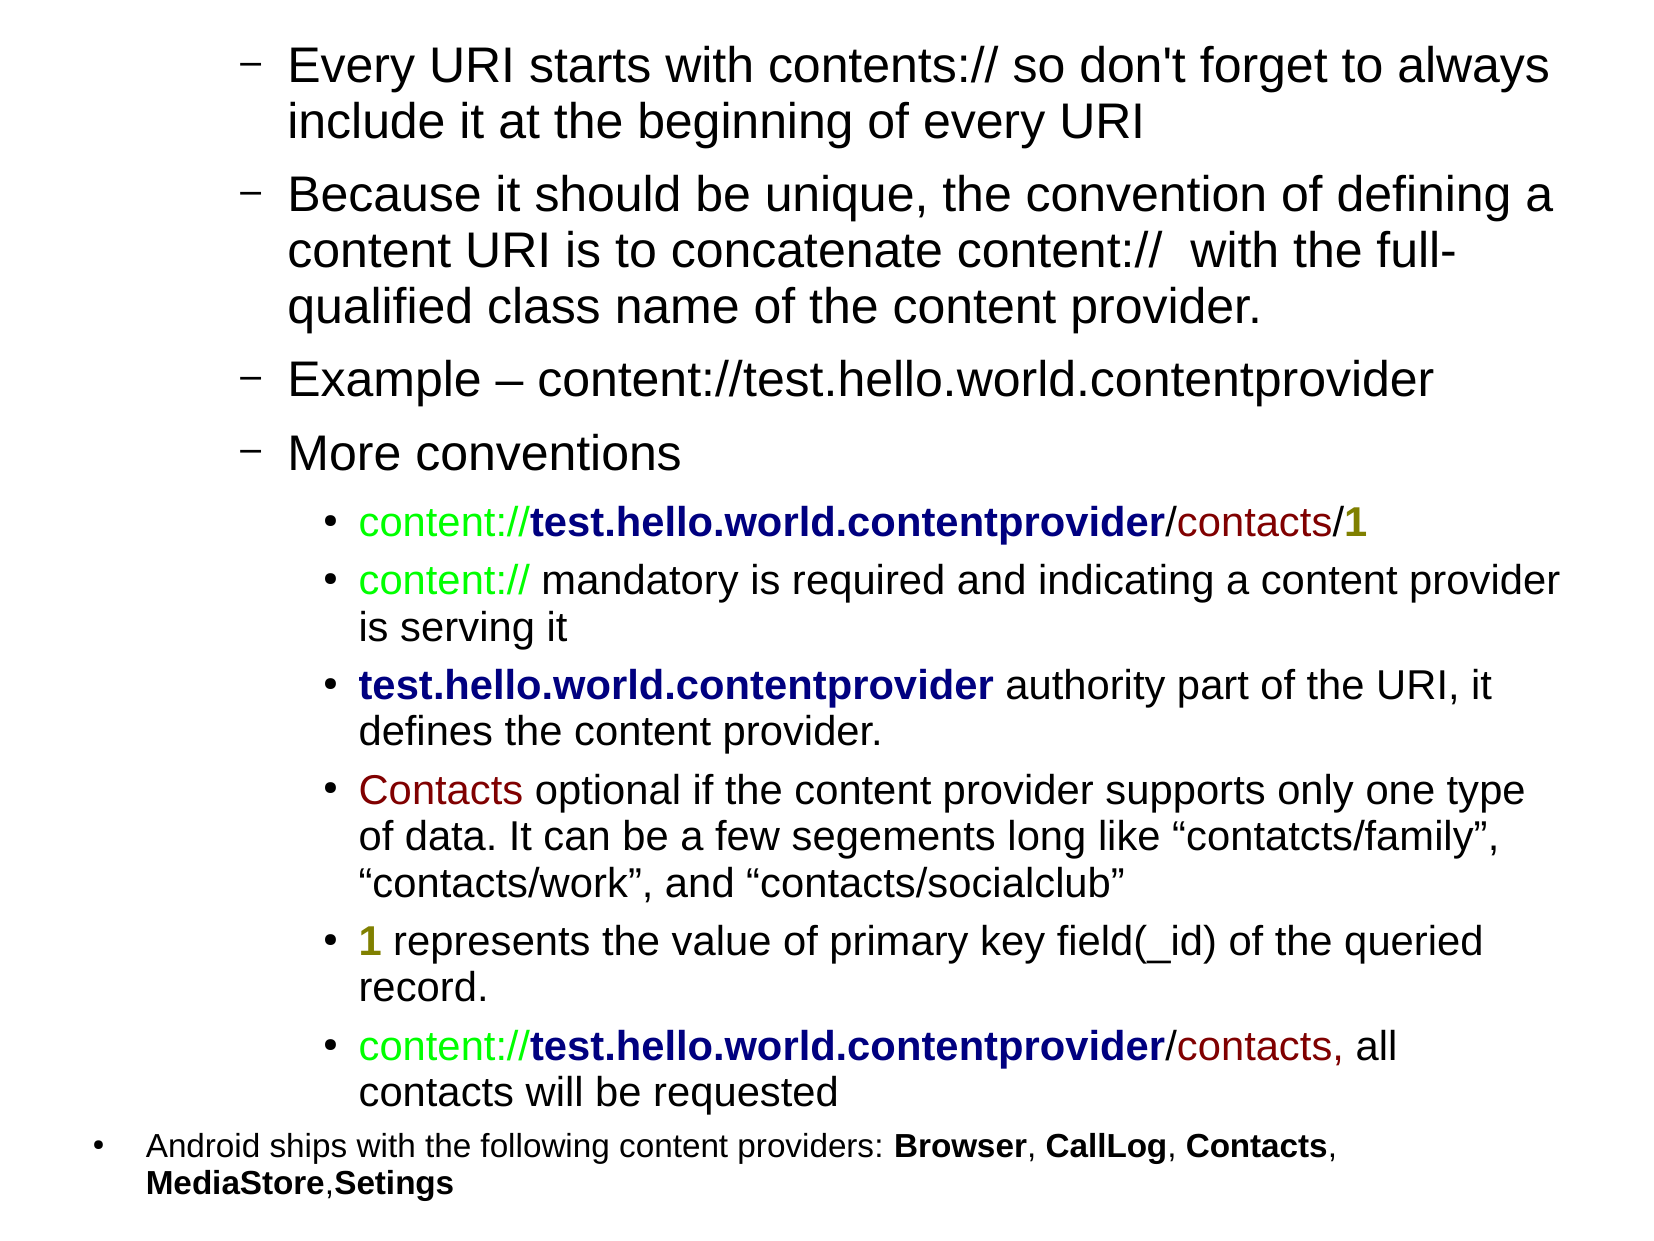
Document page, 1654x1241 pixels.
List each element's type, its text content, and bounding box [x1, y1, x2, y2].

list Every URI starts with contents:// so don't forget to always include it at the beginning of every URI Because it should be unique, the convention of defining a content URI is to concatenate content:// with the full-qualified class name of the content provider. Example – content://test.hello.world.contentprovider More conventions content://test.hello.world.contentprovider/contacts/1 content:// mandatory is required and indicating a content provider is serving it test.hello.world.contentprovider authority part of the URI, it defines the content provider. Contacts optional if the content provider supports only one type of data. It can be a few segements long like “contatcts/family”, “contacts/work”, and “contacts/socialclub” 1 represents the value of primary key field(_id) of the queried record. content://test.hello.world.contentprovider/contacts, all contacts will be requested Android ships with the following content providers: Browser, CallLog, Contacts, MediaStore,Setings [75, 37, 1564, 1212]
